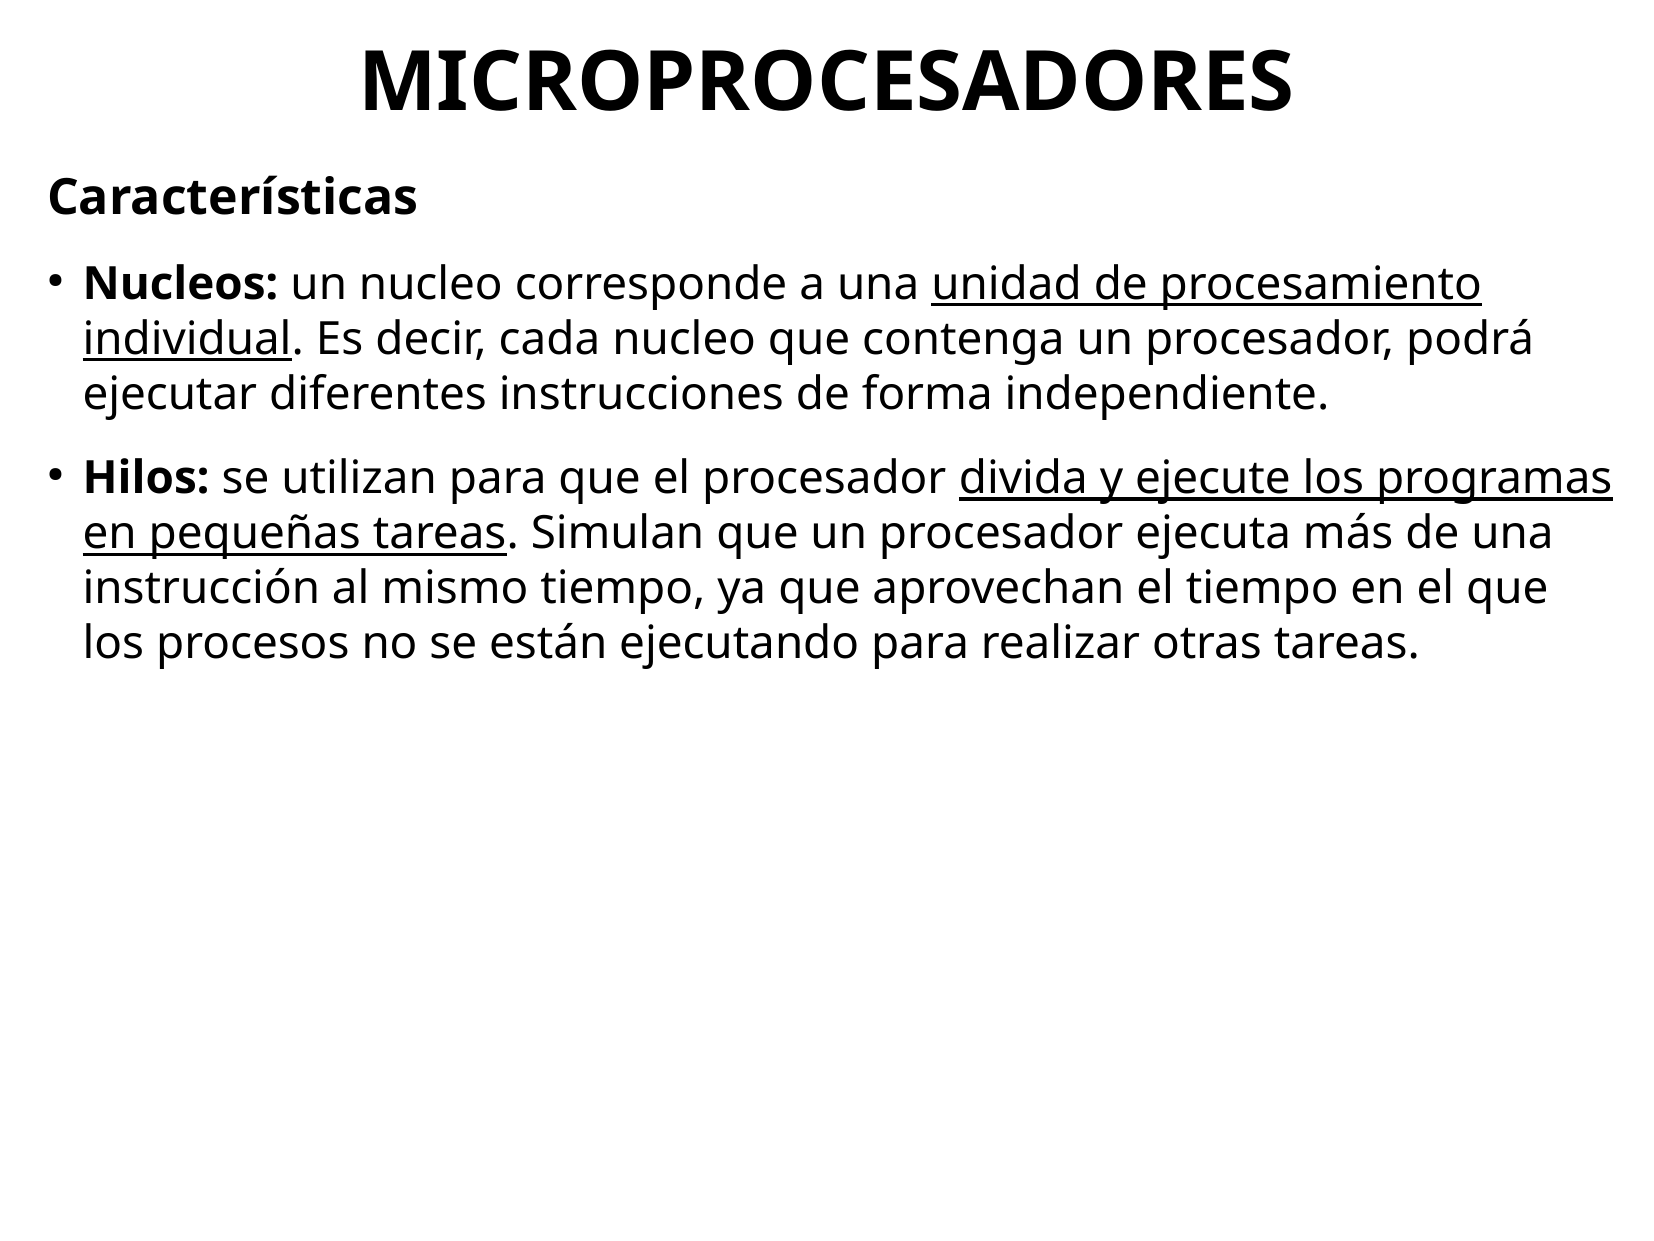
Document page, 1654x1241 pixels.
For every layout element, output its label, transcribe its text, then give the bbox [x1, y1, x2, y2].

title MICROPROCESADORES [82, 0, 1571, 154]
subtitle Características Nucleos: un nucleo corresponde a una unidad de procesamiento individual. Es decir, cada nucleo que contenga un procesador, podrá ejecutar diferentes instrucciones de forma independiente. Hilos: se utilizan para que el procesador divida y ejecute los programas en pequeñas tareas. Simulan que un procesador ejecuta más de una instrucción al mismo tiempo, ya que aprovechan el tiempo en el que los procesos no se están ejecutando para realizar otras tareas. [47, 164, 1619, 1241]
